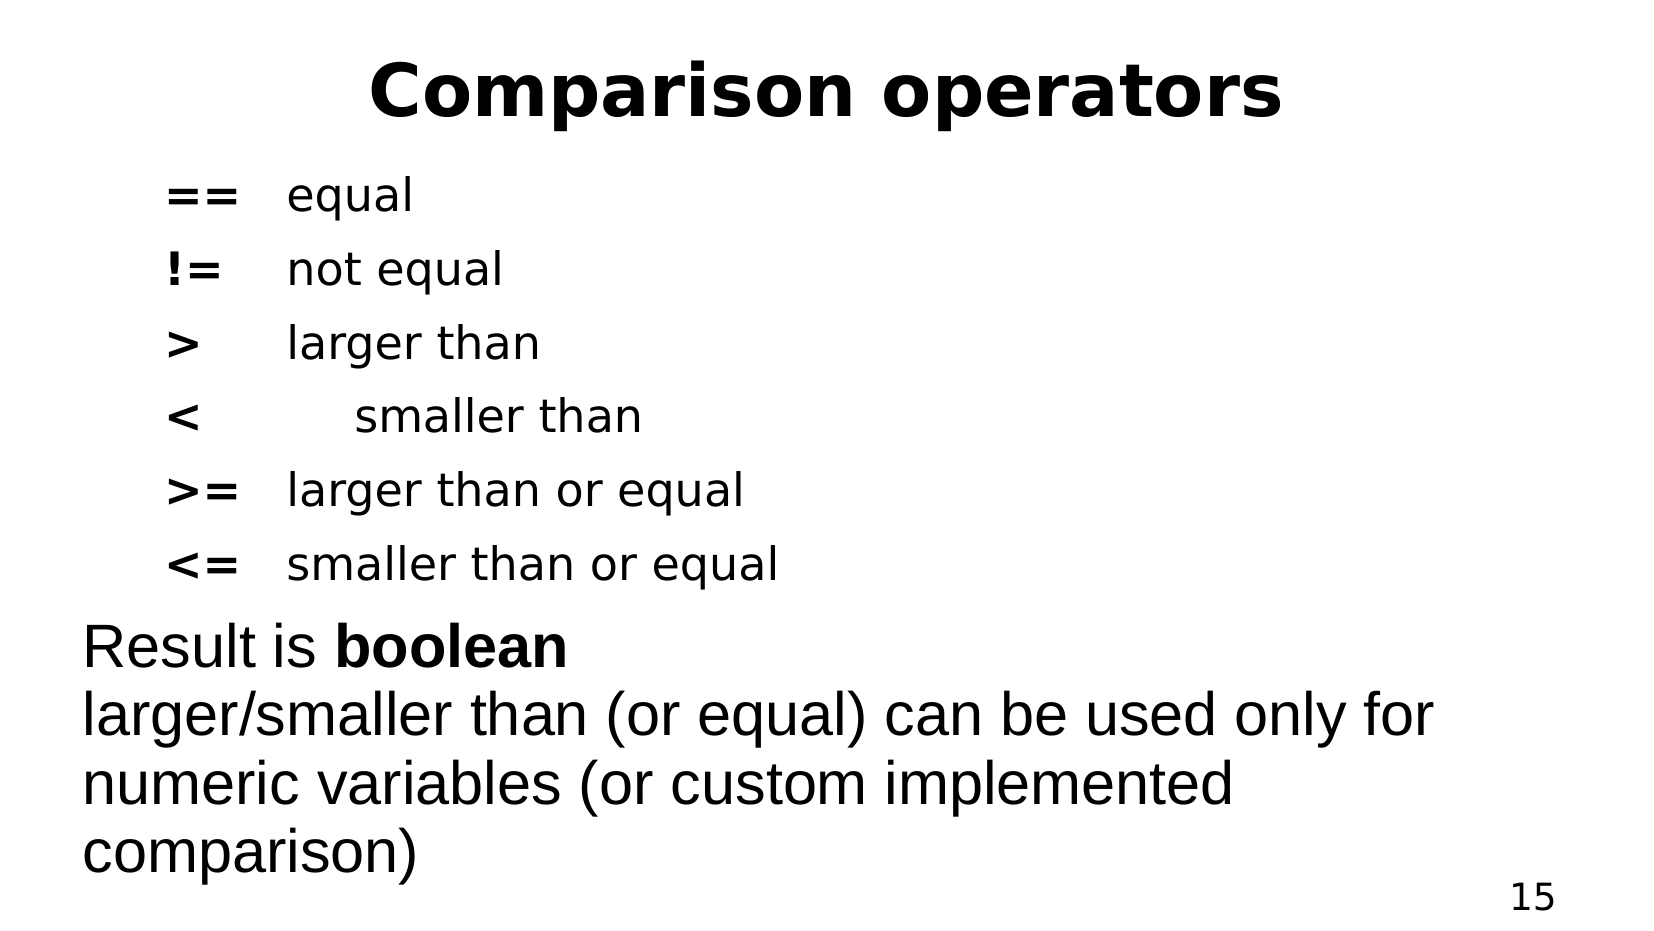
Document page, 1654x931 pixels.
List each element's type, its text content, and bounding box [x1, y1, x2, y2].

list == equal != not equal > larger than < smaller than >= larger than or equal <= smaller than or equal Result is boolean larger/smaller than (or equal) can be used only for numeric variables (or custom implemented comparison) [82, 168, 1538, 889]
title Comparison operators [82, 37, 1571, 147]
